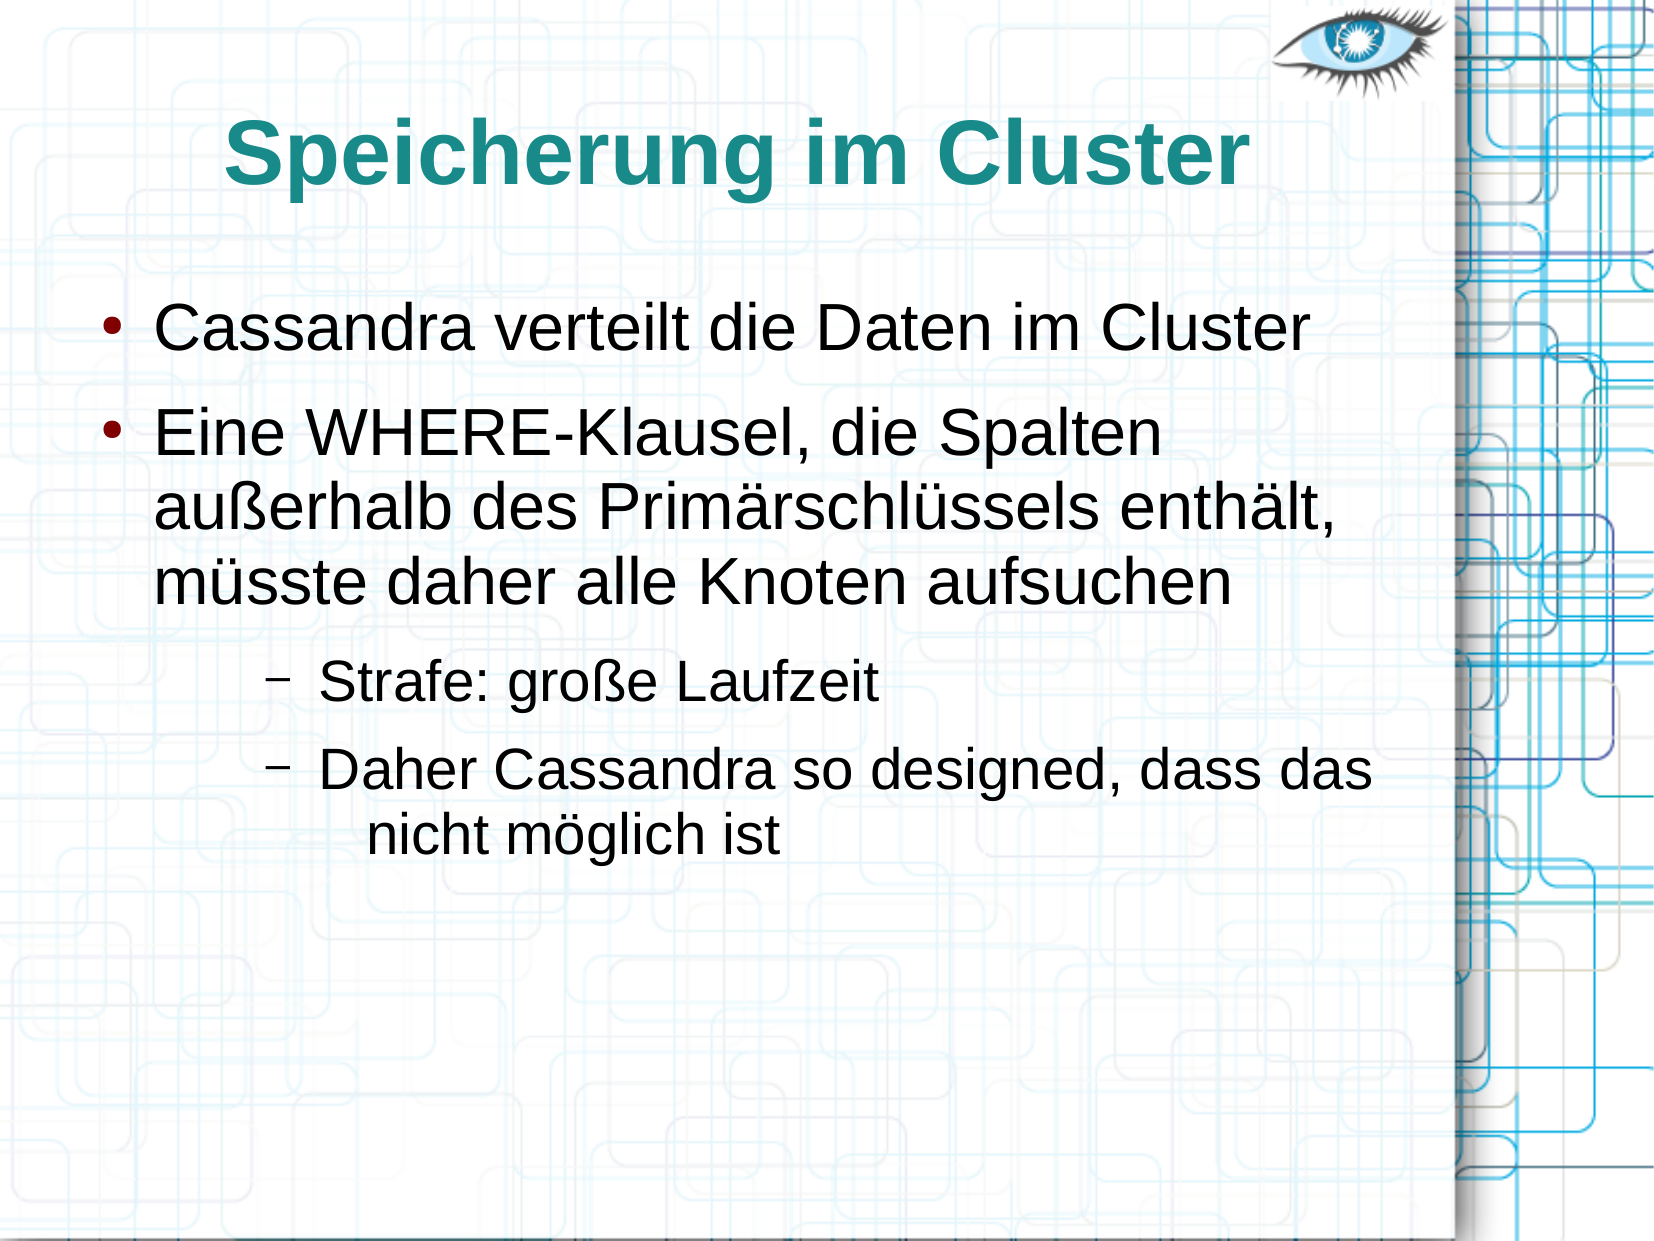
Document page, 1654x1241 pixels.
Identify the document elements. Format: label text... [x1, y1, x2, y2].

title Speicherung im Cluster [59, 49, 1418, 257]
picture [0, 0, 1654, 1241]
list Cassandra verteilt die Daten im Cluster Eine WHERE-Klausel, die Spalten außerhalb des Primärschlüssels enthält, müsste daher alle Knoten aufsuchen Strafe: große Laufzeit Daher Cassandra so designed, dass das nicht möglich ist [82, 290, 1418, 1109]
